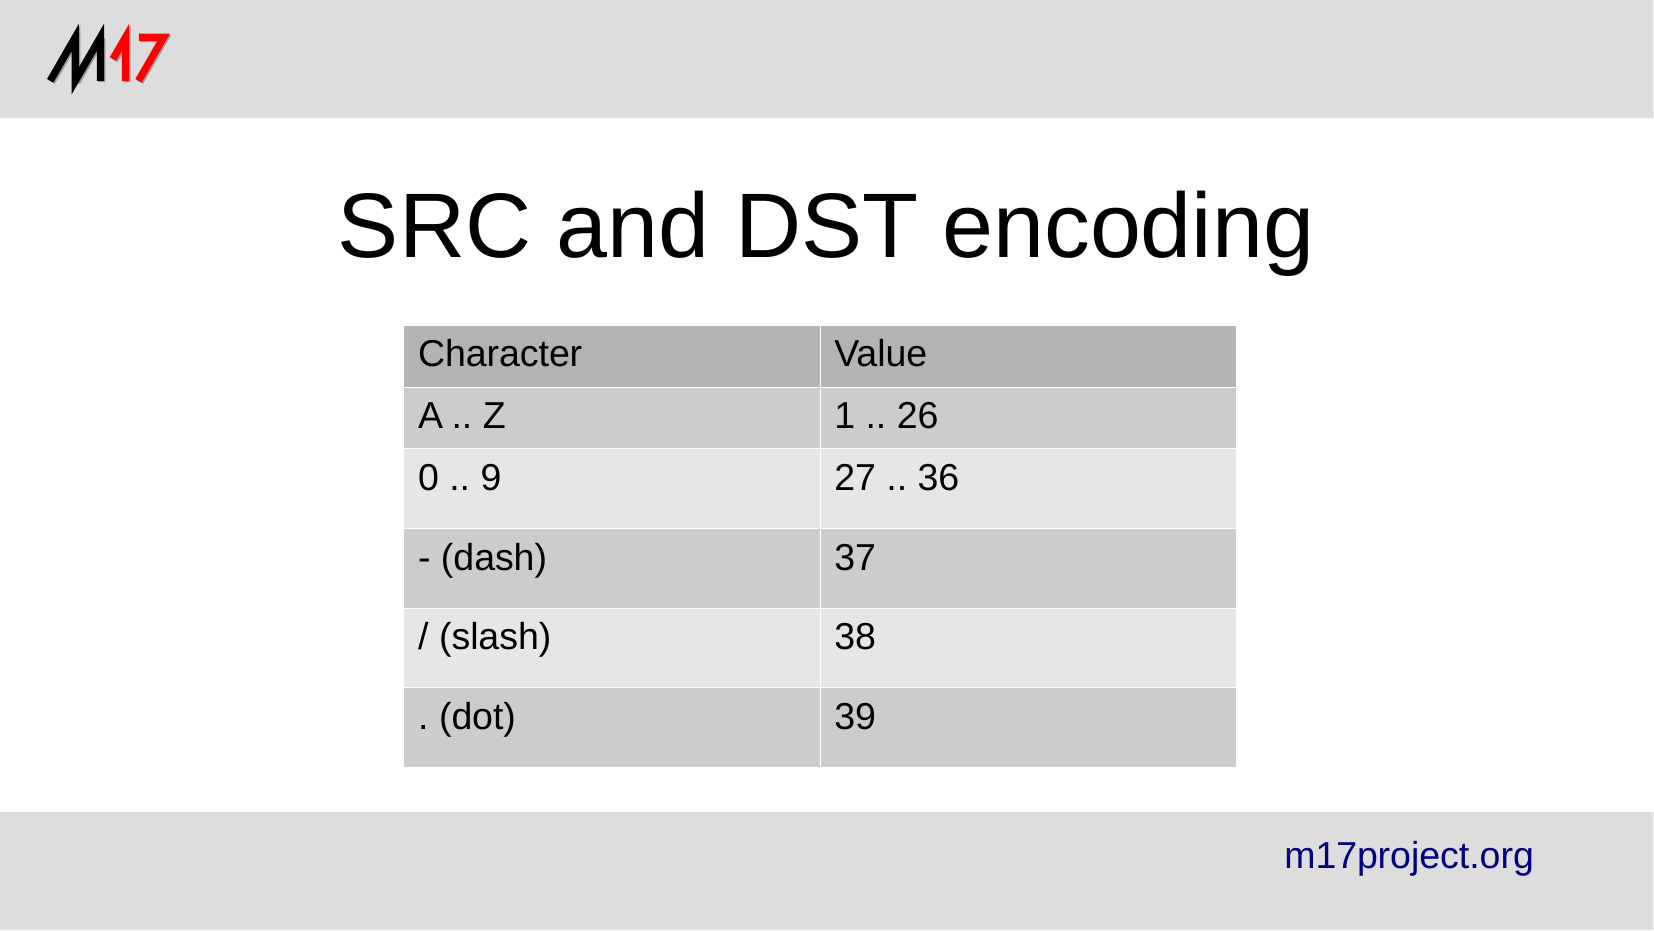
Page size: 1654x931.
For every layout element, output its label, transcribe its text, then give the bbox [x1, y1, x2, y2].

table_header Value [821, 326, 1236, 387]
table_cell - (dash) [404, 529, 820, 608]
table_cell 0 .. 9 [404, 449, 820, 528]
table_cell . (dot) [404, 688, 820, 767]
table_cell A .. Z [404, 388, 820, 448]
table_cell 39 [821, 688, 1236, 767]
table_cell 27 .. 36 [821, 449, 1236, 528]
table_cell / (slash) [404, 609, 820, 687]
text_box [0, 0, 1654, 119]
table_cell 38 [821, 609, 1236, 687]
picture [39, 16, 178, 102]
text_box [0, 812, 1654, 931]
text_box m17project.org [1269, 826, 1654, 897]
table_cell 37 [821, 529, 1236, 608]
table_header Character [404, 326, 820, 387]
title SRC and DST encoding [82, 147, 1571, 303]
table_cell 1 .. 26 [821, 388, 1236, 448]
